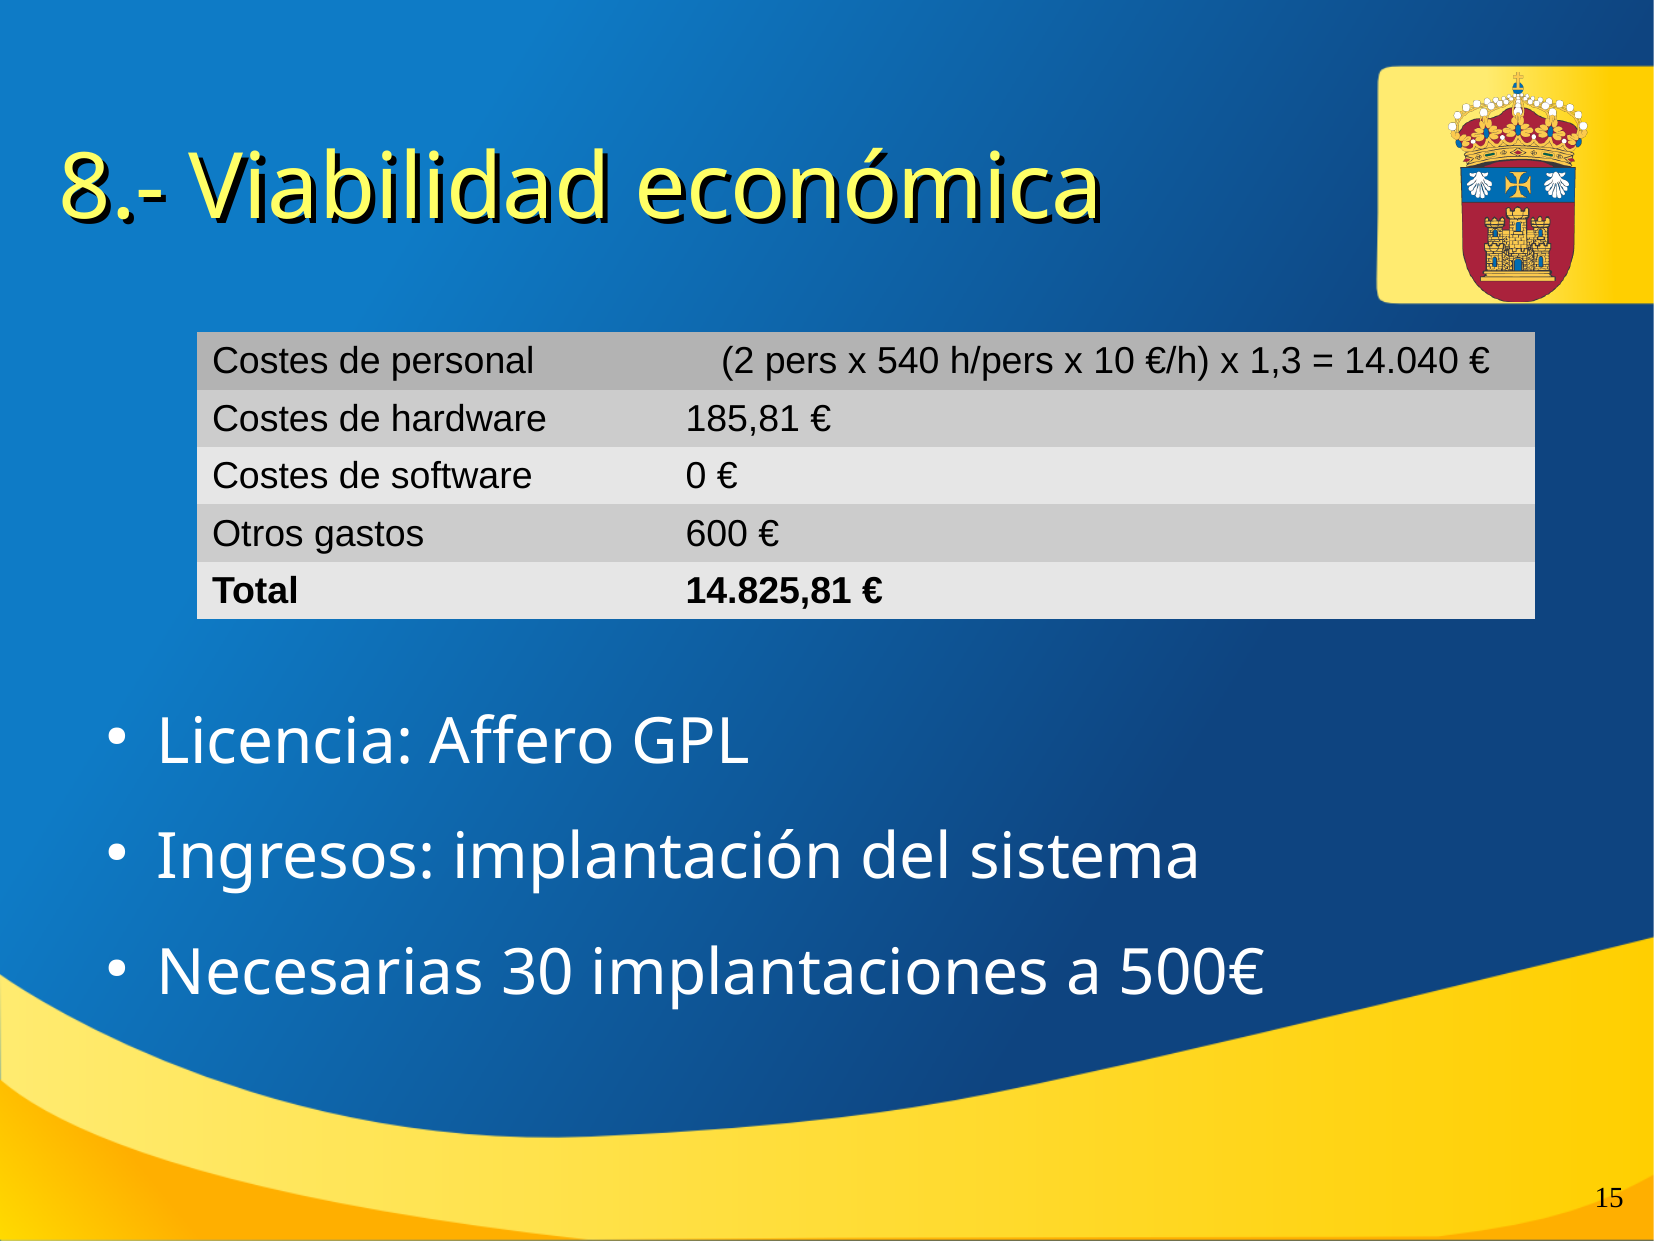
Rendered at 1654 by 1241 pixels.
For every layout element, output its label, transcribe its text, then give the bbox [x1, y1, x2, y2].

table_header Costes de personal [197, 332, 671, 390]
list Licencia: Affero GPL Ingresos: implantación del sistema Necesarias 30 implantaciones a 500€ [88, 694, 1565, 1016]
picture [0, 0, 1654, 1241]
table_cell 185,81 € [671, 390, 1535, 447]
table_cell Costes de software [197, 447, 671, 504]
title 8.- Viabilidad económica [59, 70, 1335, 296]
table_cell Total [197, 562, 671, 619]
table_cell Costes de hardware [197, 390, 671, 447]
table_cell 0 € [671, 447, 1535, 504]
table_cell Otros gastos [197, 504, 671, 562]
table_cell 14.825,81 € [671, 562, 1535, 619]
table_header (2 pers x 540 h/pers x 10 €/h) x 1,3 = 14.040 € [671, 332, 1535, 390]
table_cell 600 € [671, 504, 1535, 562]
